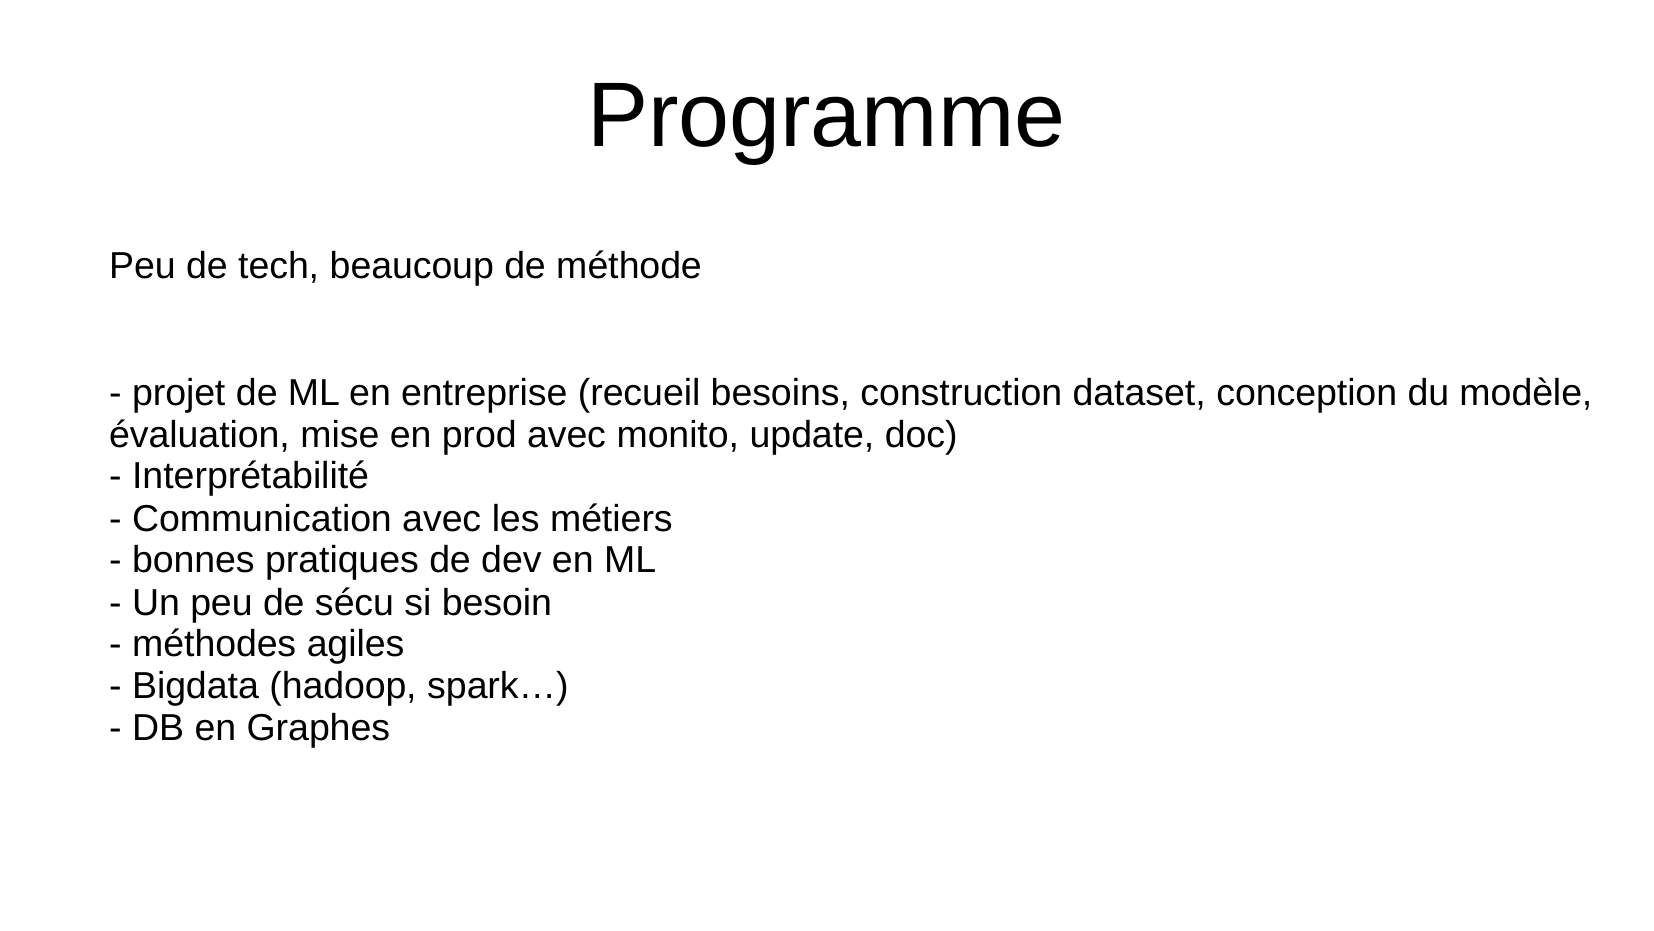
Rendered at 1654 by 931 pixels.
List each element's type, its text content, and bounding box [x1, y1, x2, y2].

title Programme [82, 37, 1571, 193]
text_box Peu de tech, beaucoup de méthode - projet de ML en entreprise (recueil besoins, construction dataset, conception du modèle, évaluation, mise en prod avec monito, update, doc) - Interprétabilité - Communication avec les métiers - bonnes pratiques de dev en ML - Un peu de sécu si besoin - méthodes agiles - Bigdata (hadoop, spark…) - DB en Graphes [94, 237, 1630, 931]
